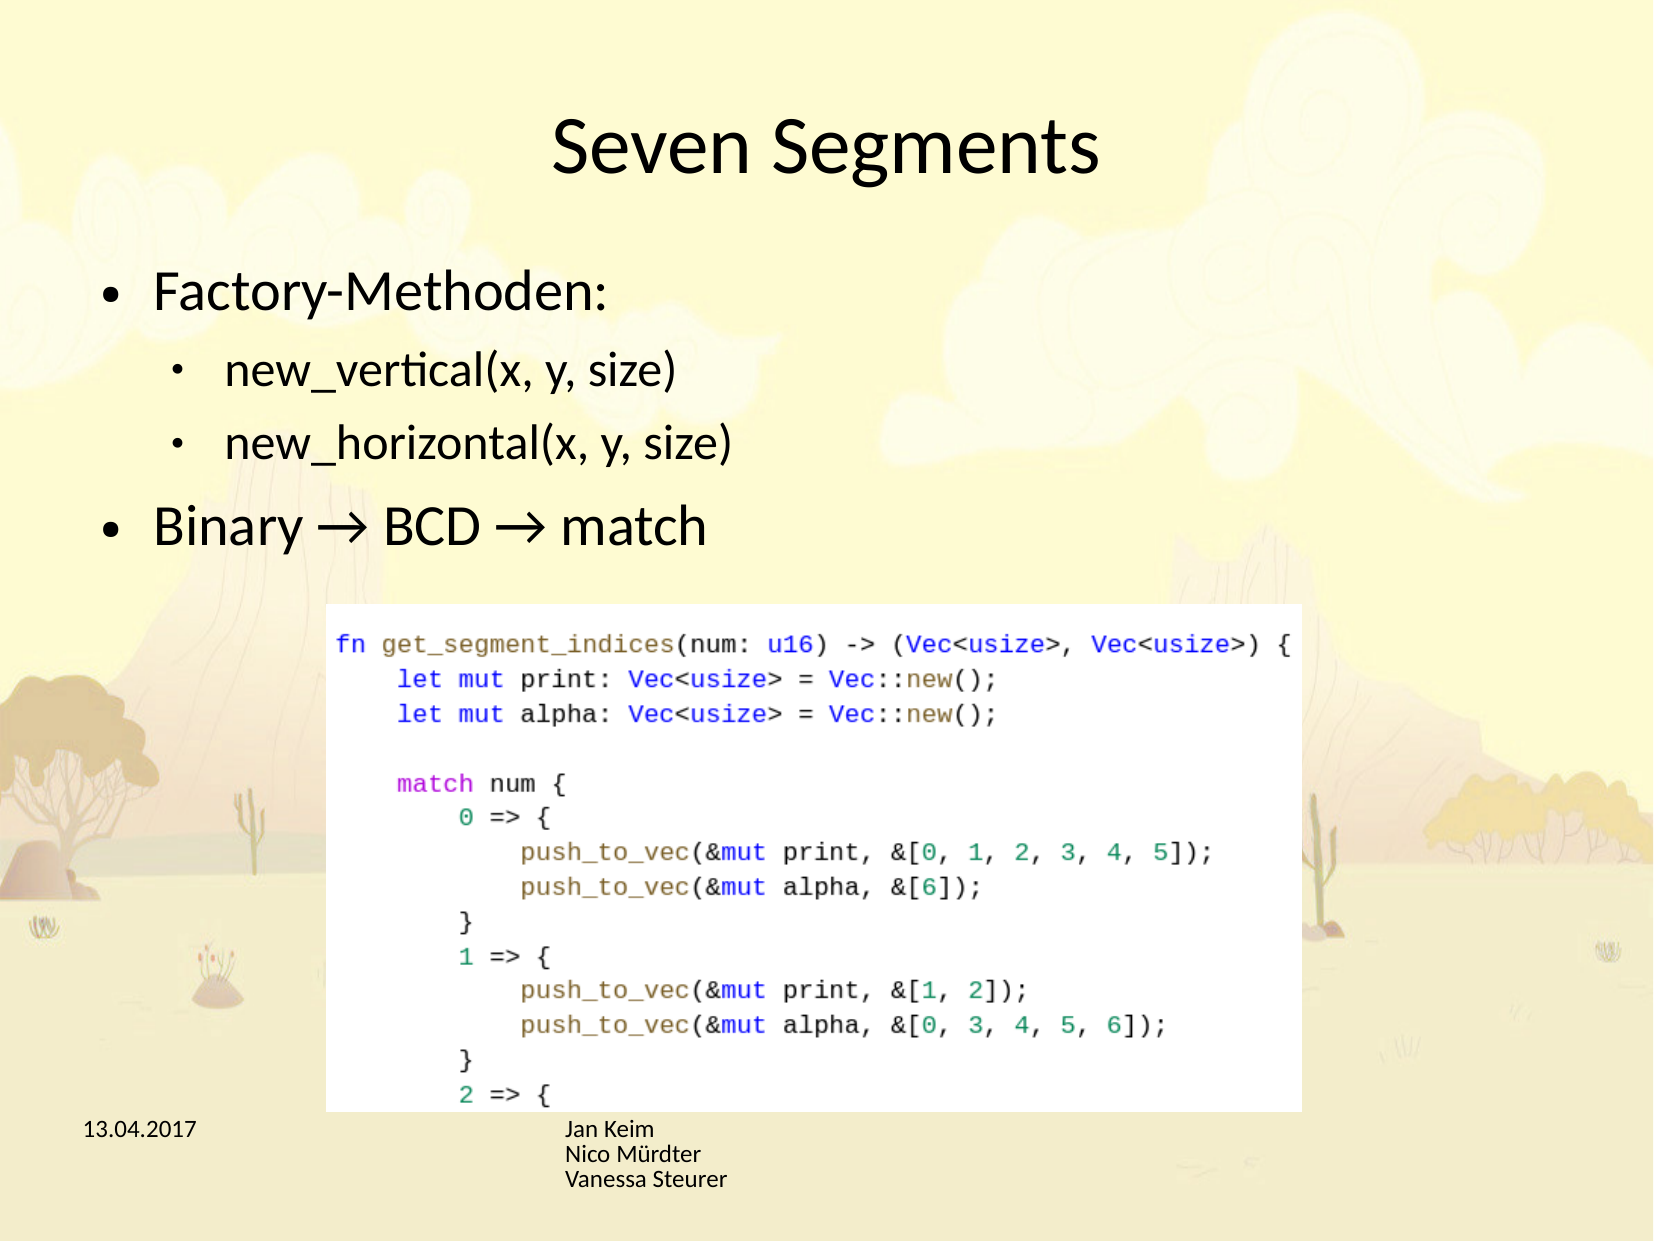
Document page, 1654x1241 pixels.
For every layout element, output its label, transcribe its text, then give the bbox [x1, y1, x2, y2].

list Factory-Methoden: new_vertical(x, y, size) new_horizontal(x, y, size) Binary → BCD → match [82, 266, 1571, 987]
title Seven Segments [82, 49, 1571, 257]
picture [0, 0, 1654, 1241]
